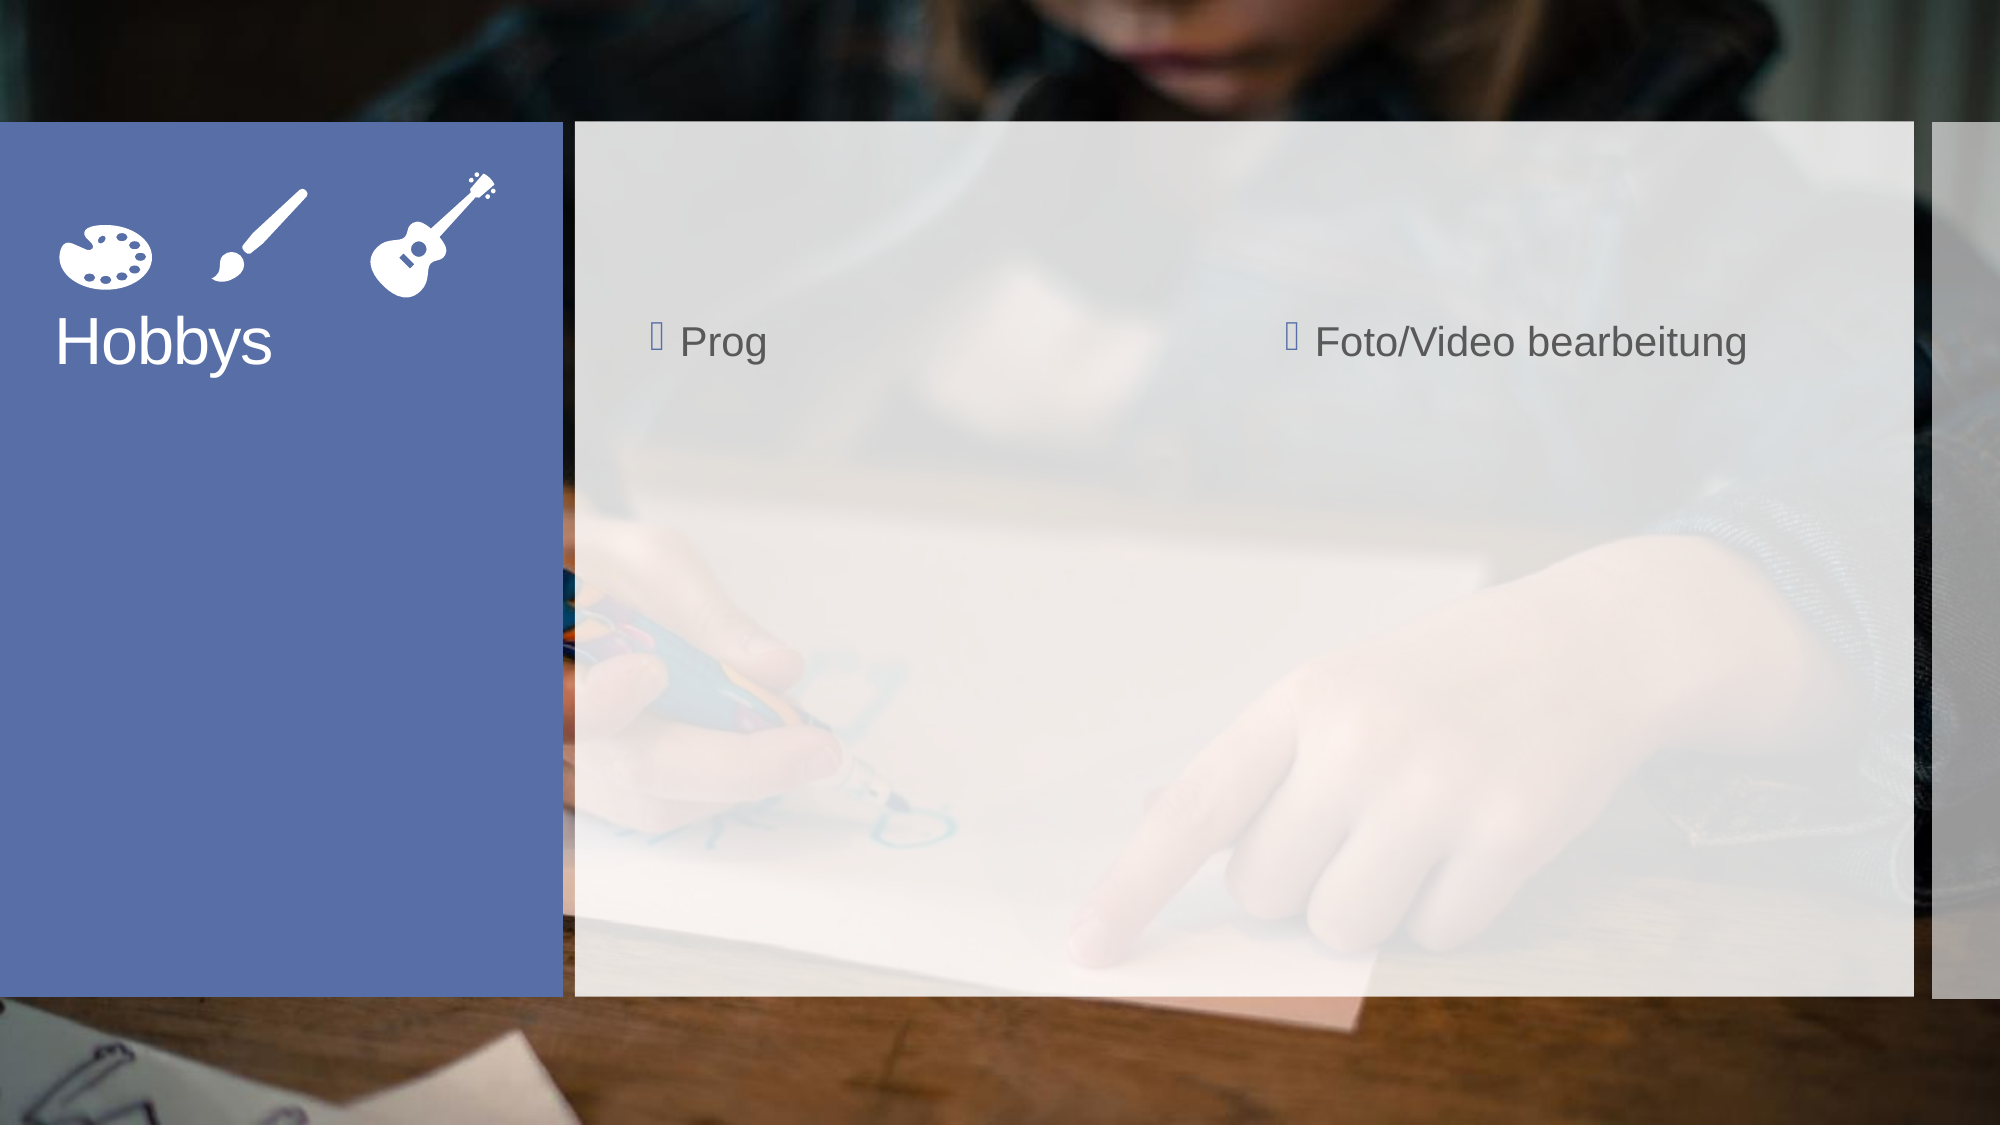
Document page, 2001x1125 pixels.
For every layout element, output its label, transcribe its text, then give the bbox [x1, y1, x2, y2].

list Foto/Video bearbeitung [1269, 141, 1864, 544]
list Prog [634, 141, 1229, 544]
picture [49, 201, 162, 314]
picture [0, 0, 2000, 1125]
text_box [575, 121, 1914, 997]
picture [357, 159, 508, 310]
picture [203, 179, 316, 292]
text_box [0, 122, 563, 997]
text_box [1932, 122, 2000, 999]
title Hobbys [39, 40, 524, 645]
